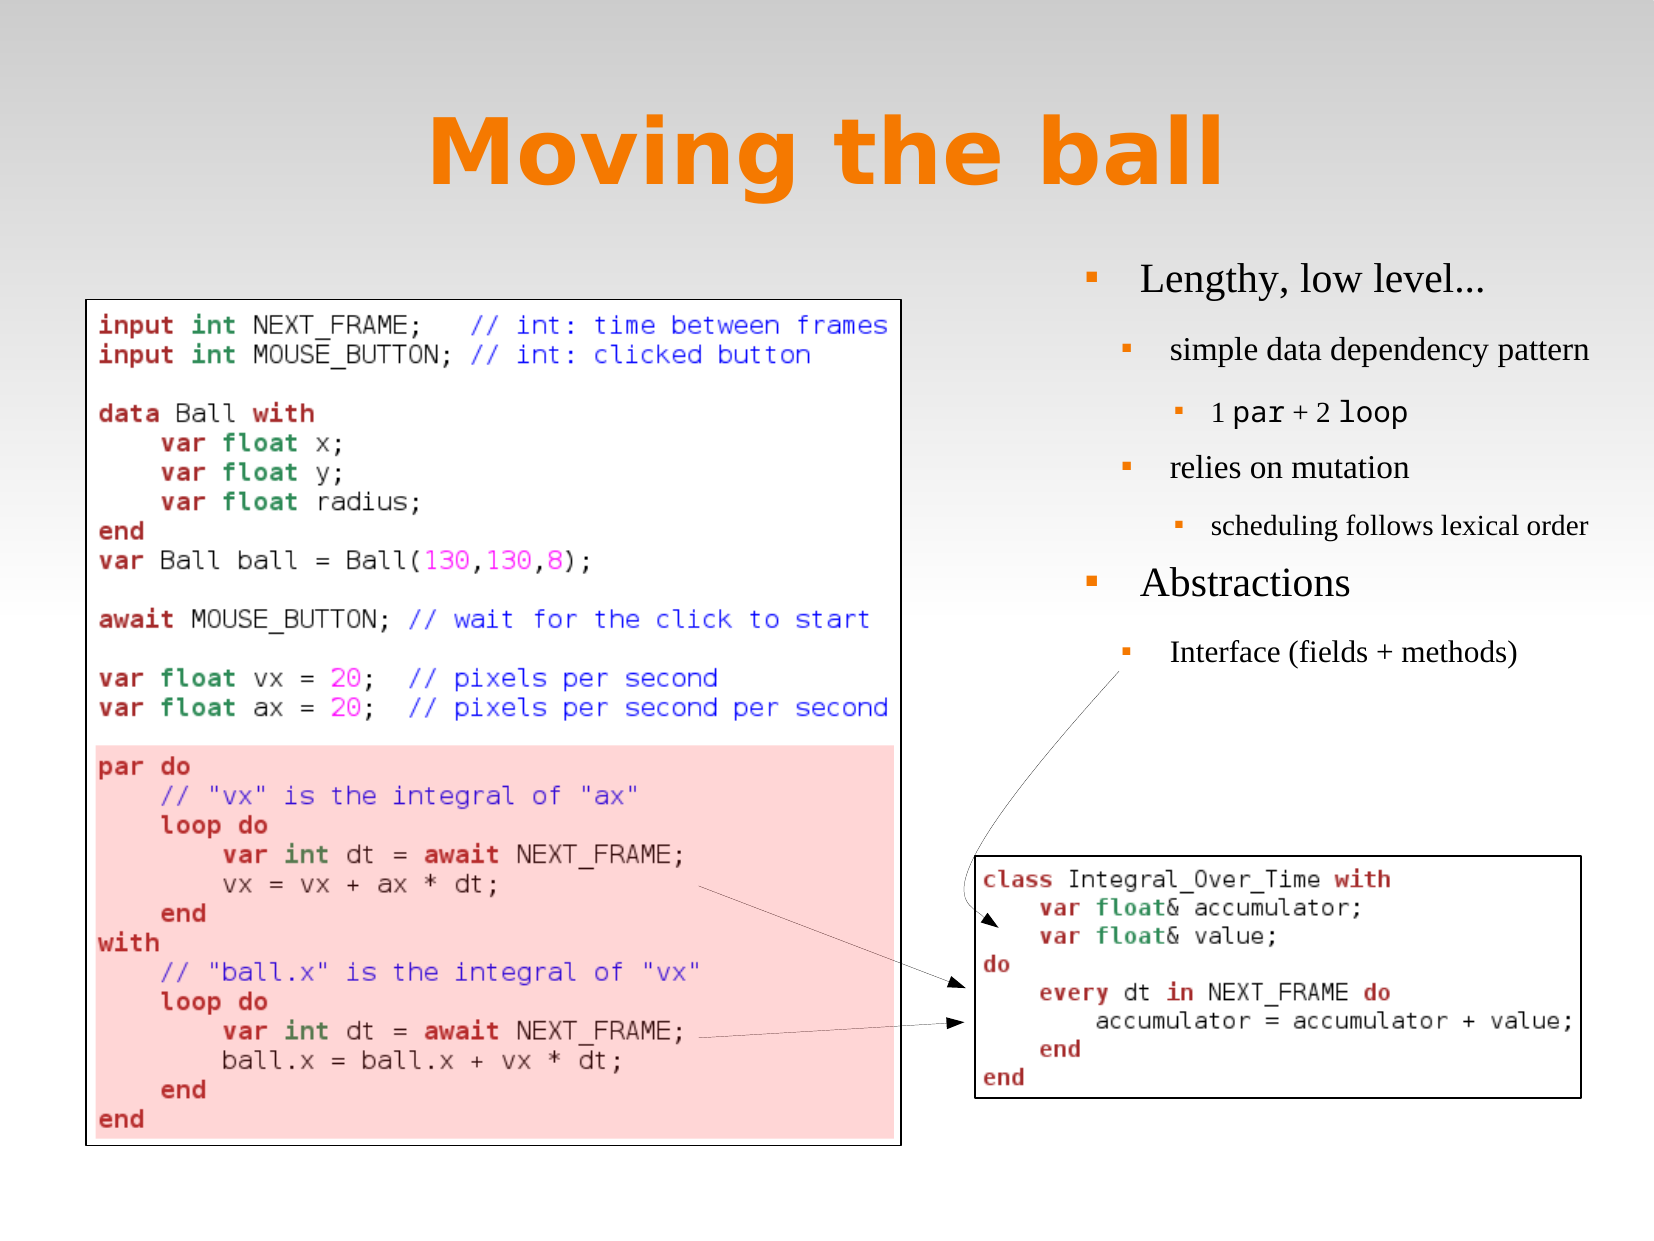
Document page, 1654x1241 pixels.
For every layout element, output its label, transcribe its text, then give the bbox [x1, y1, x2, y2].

picture [975, 856, 1581, 1098]
picture [894, 962, 901, 1026]
picture [86, 300, 901, 1145]
title Moving the ball [82, 49, 1571, 257]
list Lengthy, low level... simple data dependency pattern 1 par + 2 loop relies on mutation scheduling follows lexical order Abstractions Interface (fields + methods) [998, 254, 1651, 813]
text_box [95, 745, 894, 1139]
